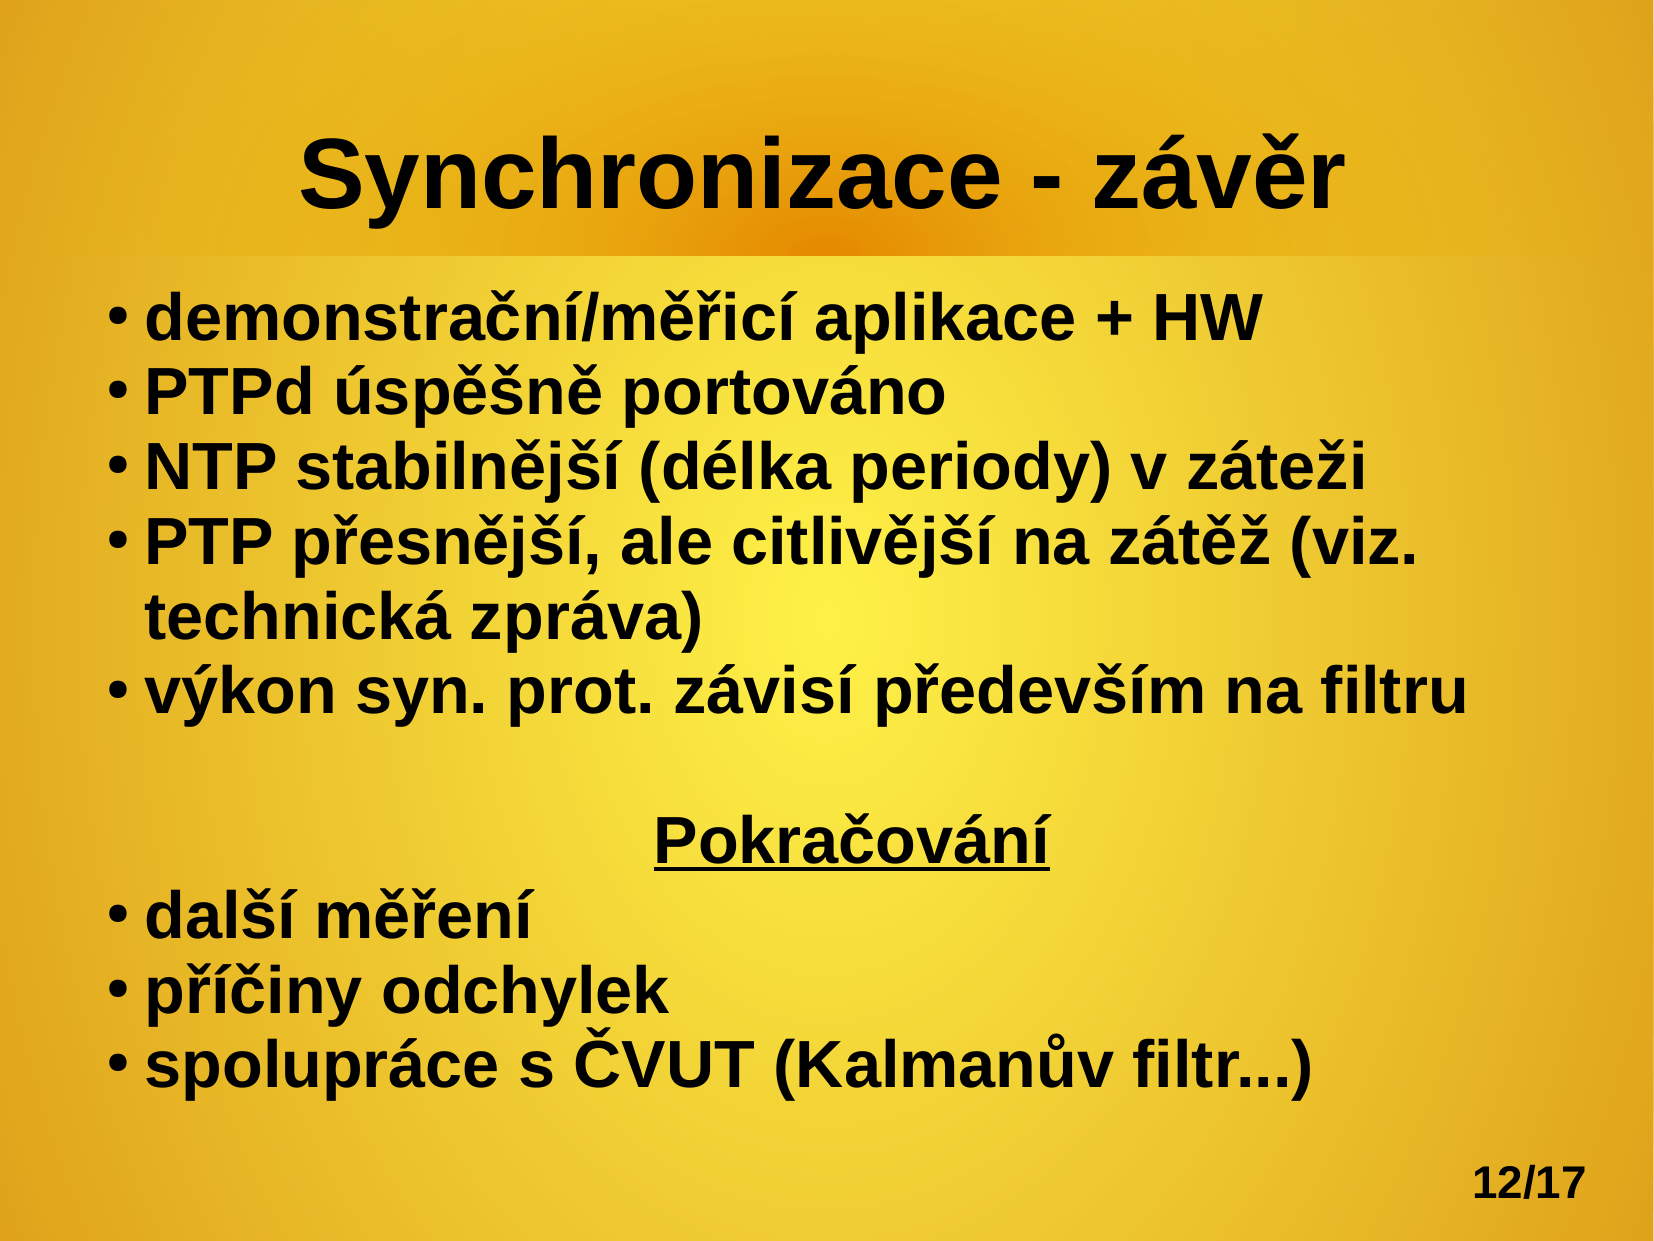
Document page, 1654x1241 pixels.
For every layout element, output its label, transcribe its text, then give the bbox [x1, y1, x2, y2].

subtitle demonstrační/měřicí aplikace + HW PTPd úspěšně portováno NTP stabilnější (délka periody) v záteži PTP přesnější, ale citlivější na zátěž (viz. technická zpráva) výkon syn. prot. závisí především na filtru Pokračování další měření příčiny odchylek spolupráce s ČVUT (Kalmanův filtr...) [106, 259, 1560, 1123]
text_box <číslo>/17 [1489, 1149, 1654, 1220]
title Synchronizace - závěr [78, 70, 1567, 278]
